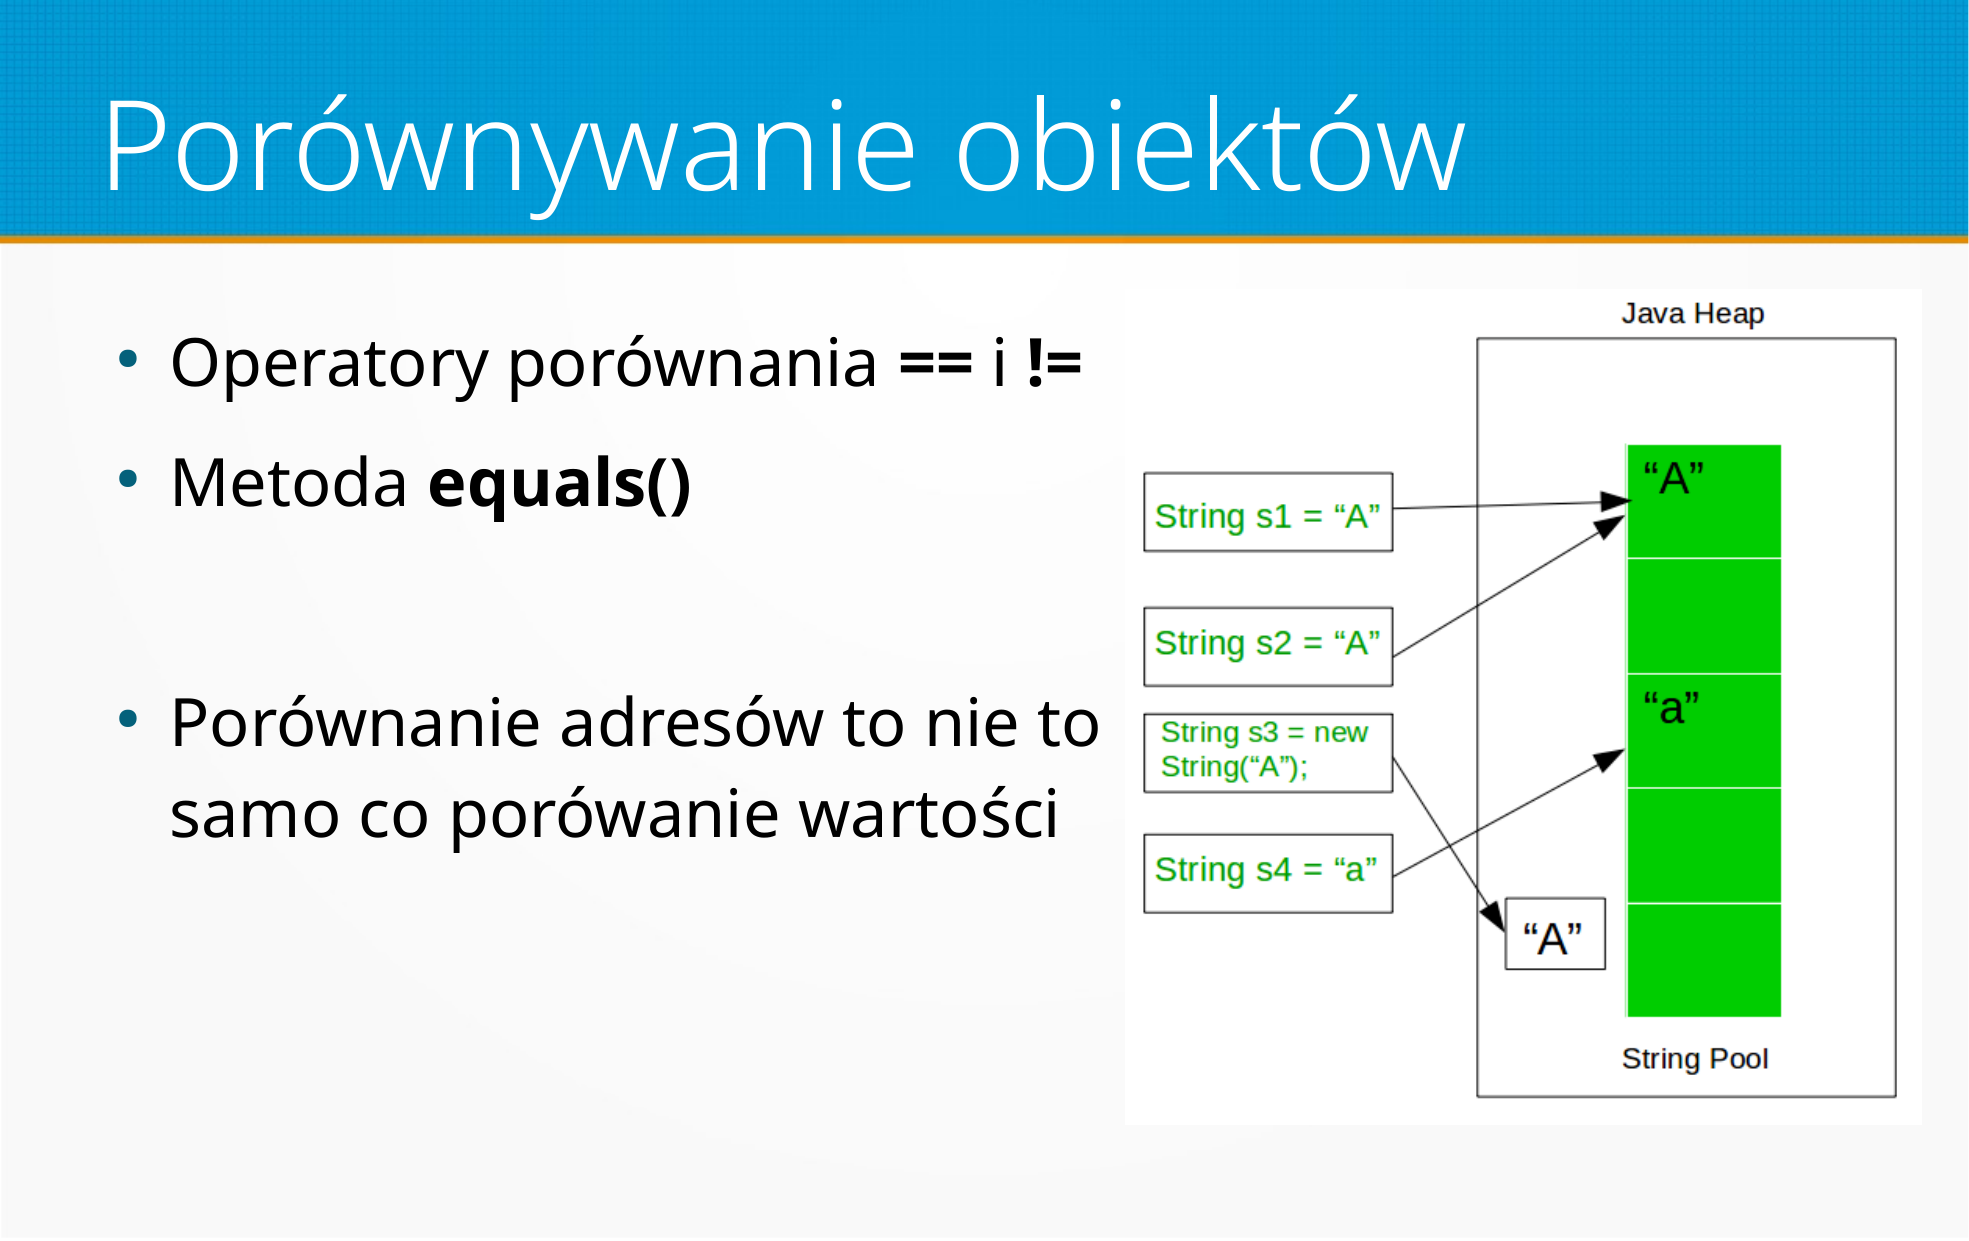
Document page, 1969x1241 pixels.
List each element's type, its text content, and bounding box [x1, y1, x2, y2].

picture [0, 233, 1969, 1241]
title Porównywanie obiektów [98, 19, 1870, 227]
list Operatory porównania == i != Metoda equals() Porównanie adresów to nie to samo co porówanie wartości [98, 315, 1125, 1081]
